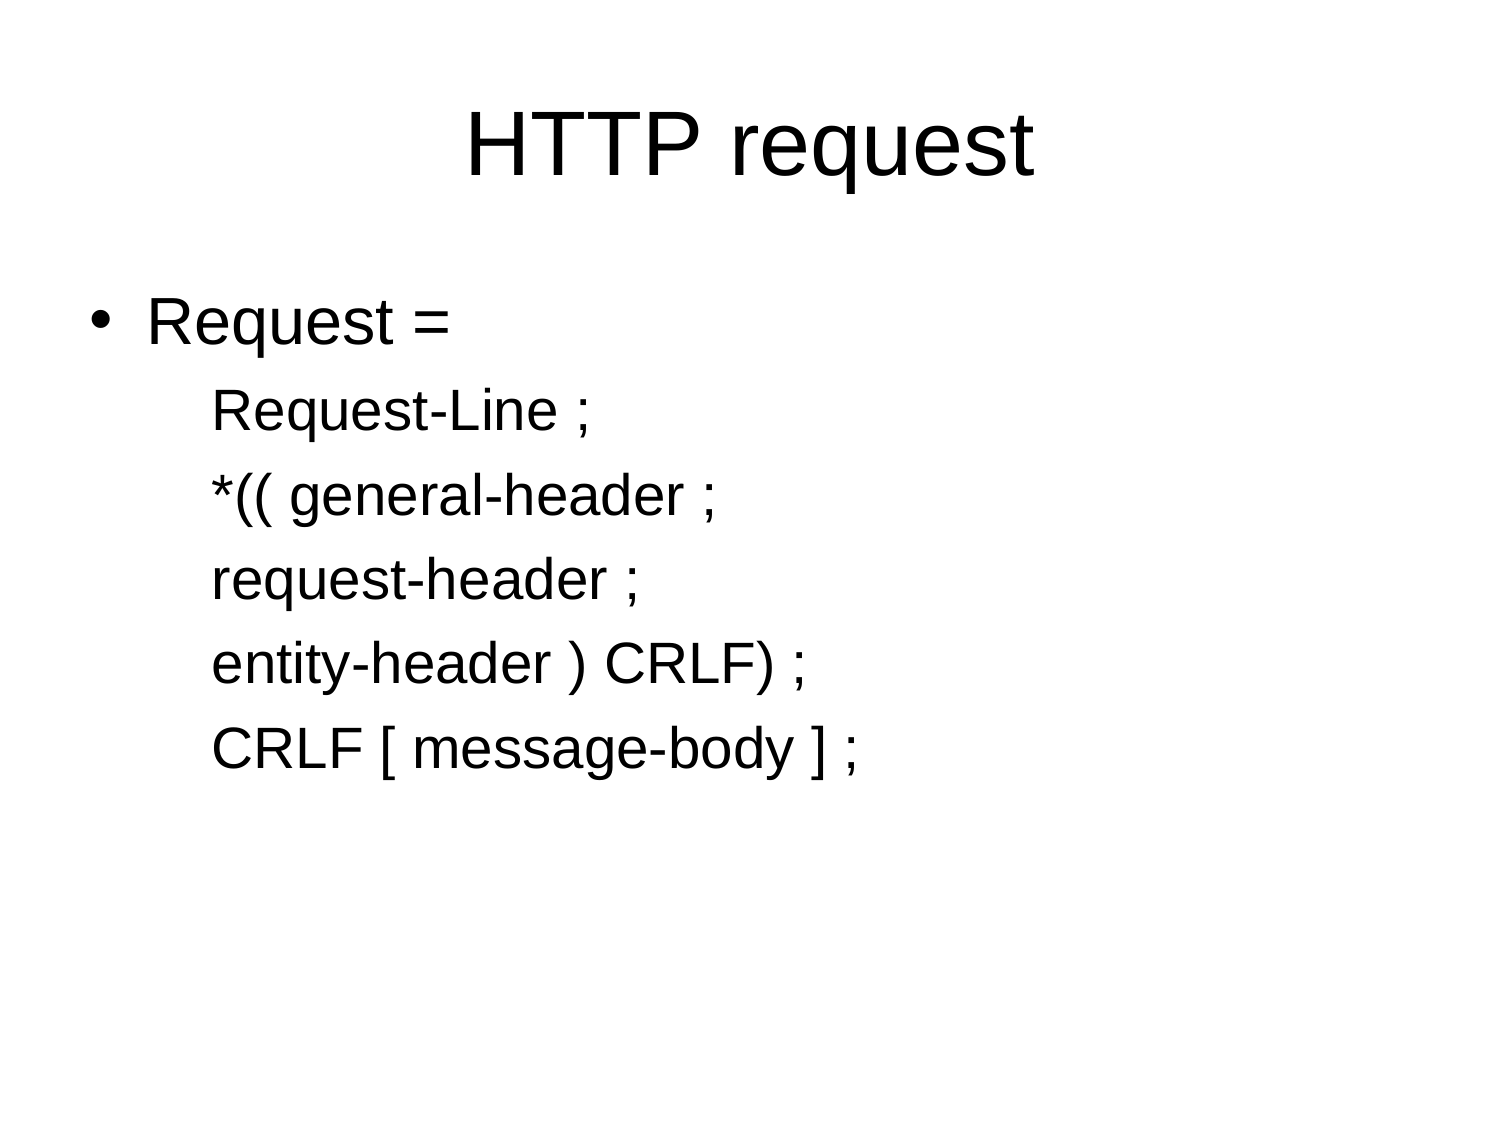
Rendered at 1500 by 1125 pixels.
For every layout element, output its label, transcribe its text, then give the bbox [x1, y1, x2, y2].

title HTTP request [75, 45, 1426, 233]
list Request = Request-Line ; *(( general-header ; request-header ; entity-header ) CRLF) ; CRLF [ message-body ] ; [75, 270, 1426, 1013]
